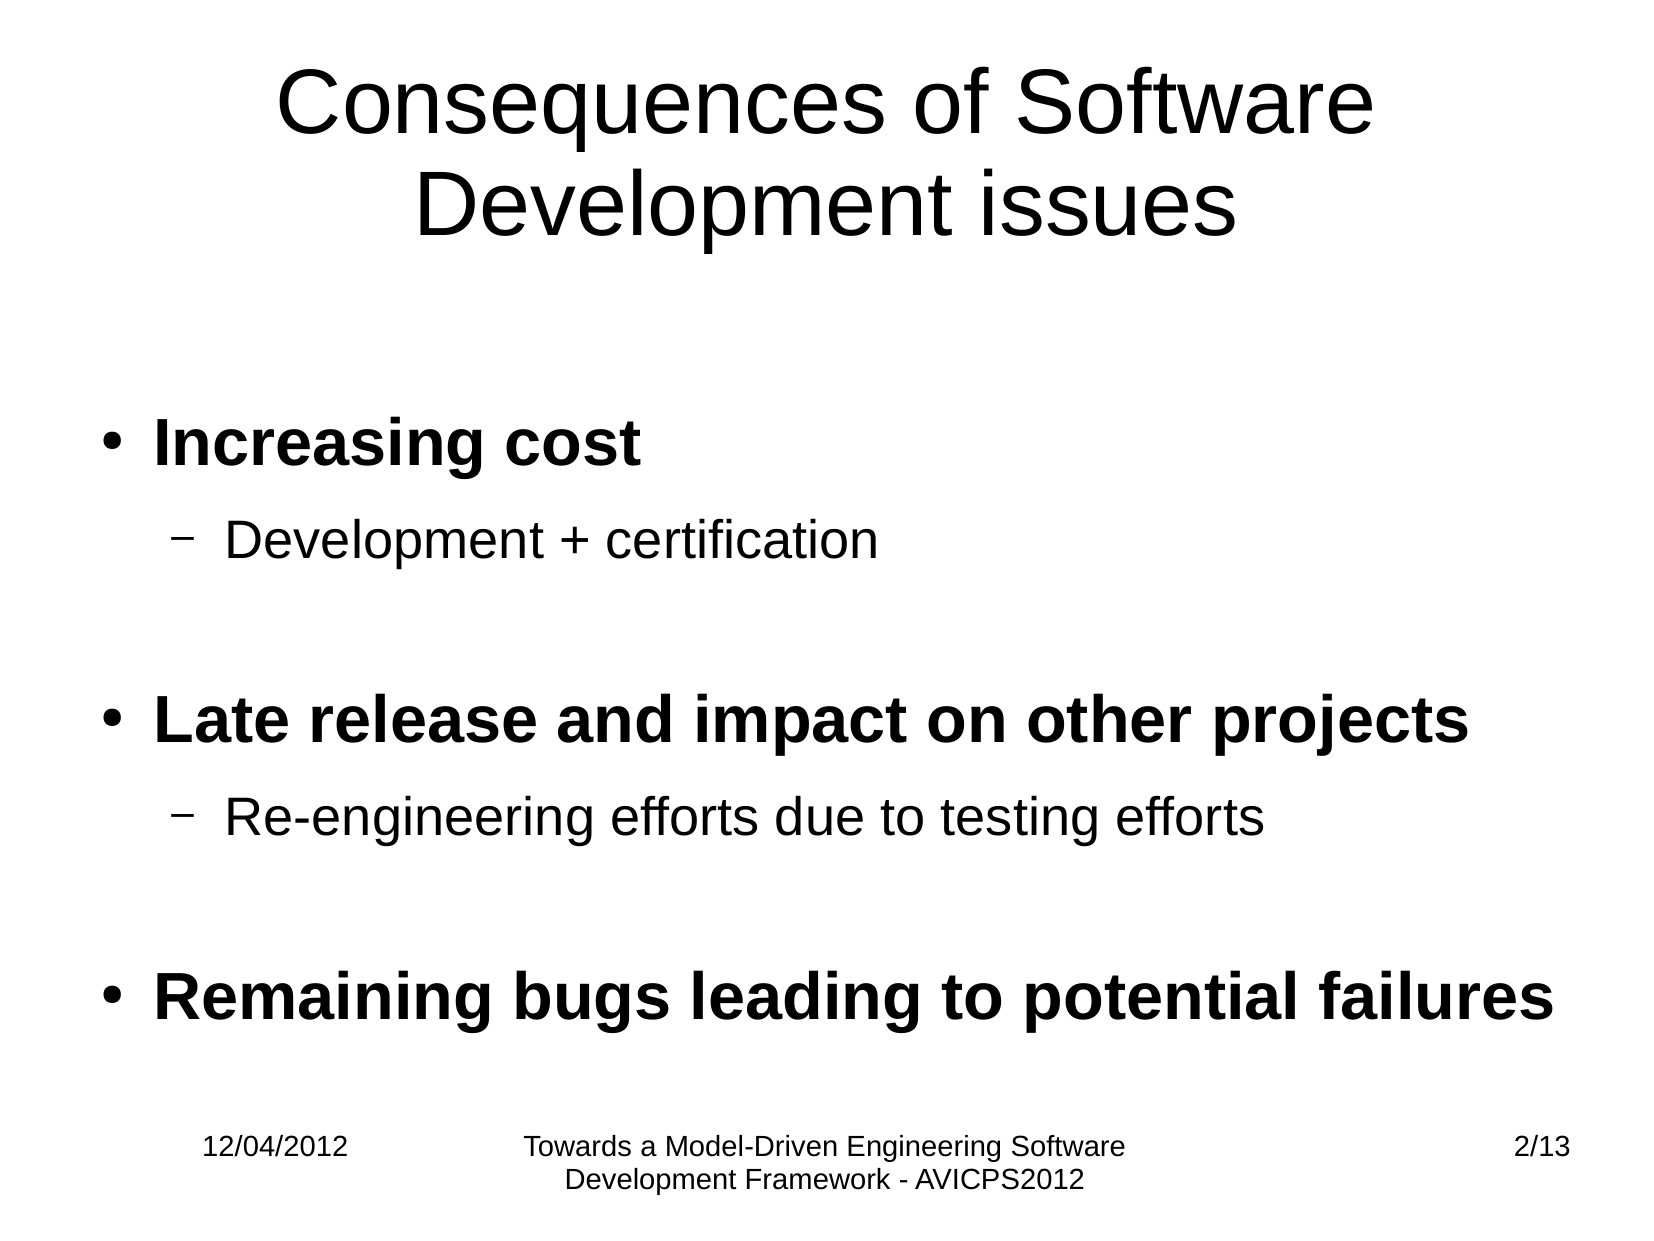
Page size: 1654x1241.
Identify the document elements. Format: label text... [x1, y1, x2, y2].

list Increasing cost Development + certification Late release and impact on other projects Re-engineering efforts due to testing efforts Remaining bugs leading to potential failures [82, 405, 1654, 1125]
title Consequences of Software Development issues [82, 49, 1571, 257]
